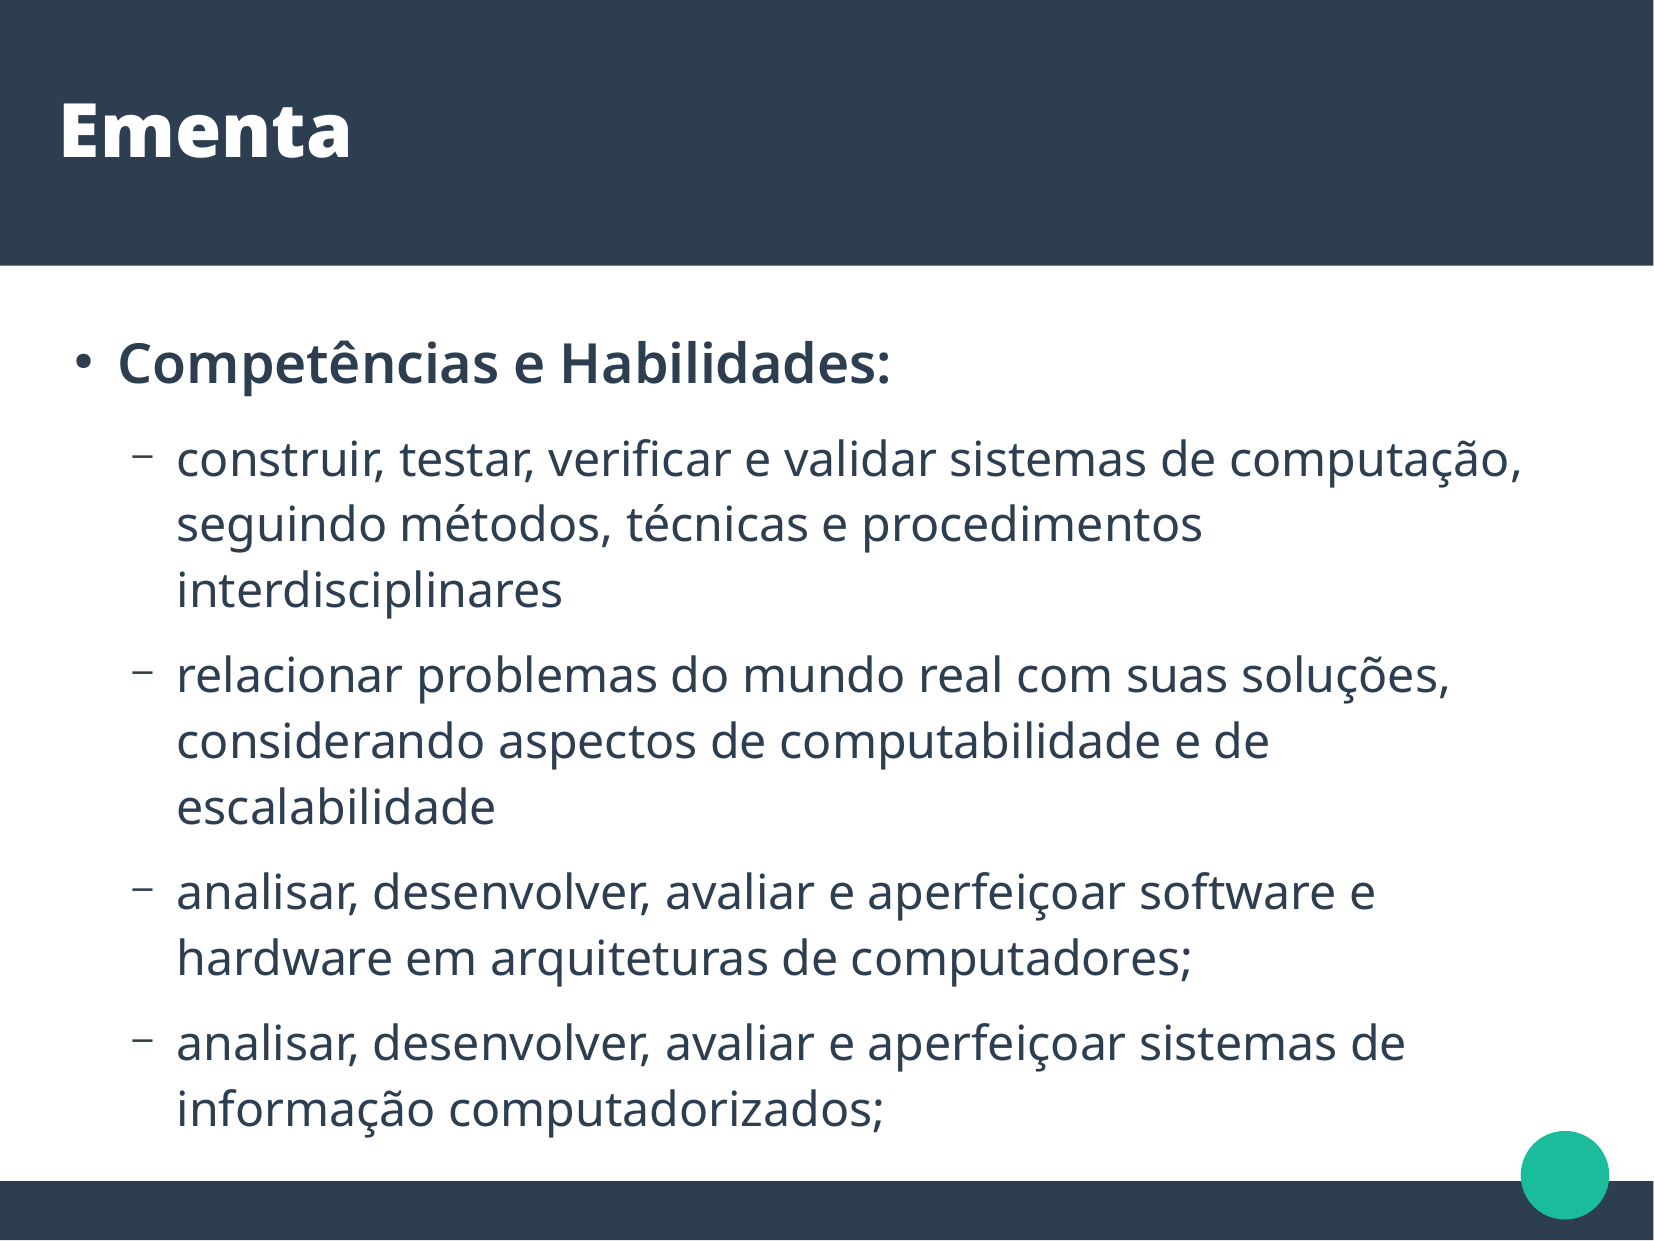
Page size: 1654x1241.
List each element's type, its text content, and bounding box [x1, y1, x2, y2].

list Competências e Habilidades: construir, testar, verificar e validar sistemas de computação, seguindo métodos, técnicas e procedimentos interdisciplinares relacionar problemas do mundo real com suas soluções, considerando aspectos de computabilidade e de escalabilidade analisar, desenvolver, avaliar e aperfeiçoar software e hardware em arquiteturas de computadores; analisar, desenvolver, avaliar e aperfeiçoar sistemas de informação computadorizados; [59, 324, 1595, 1152]
title Ementa [59, 49, 1595, 207]
